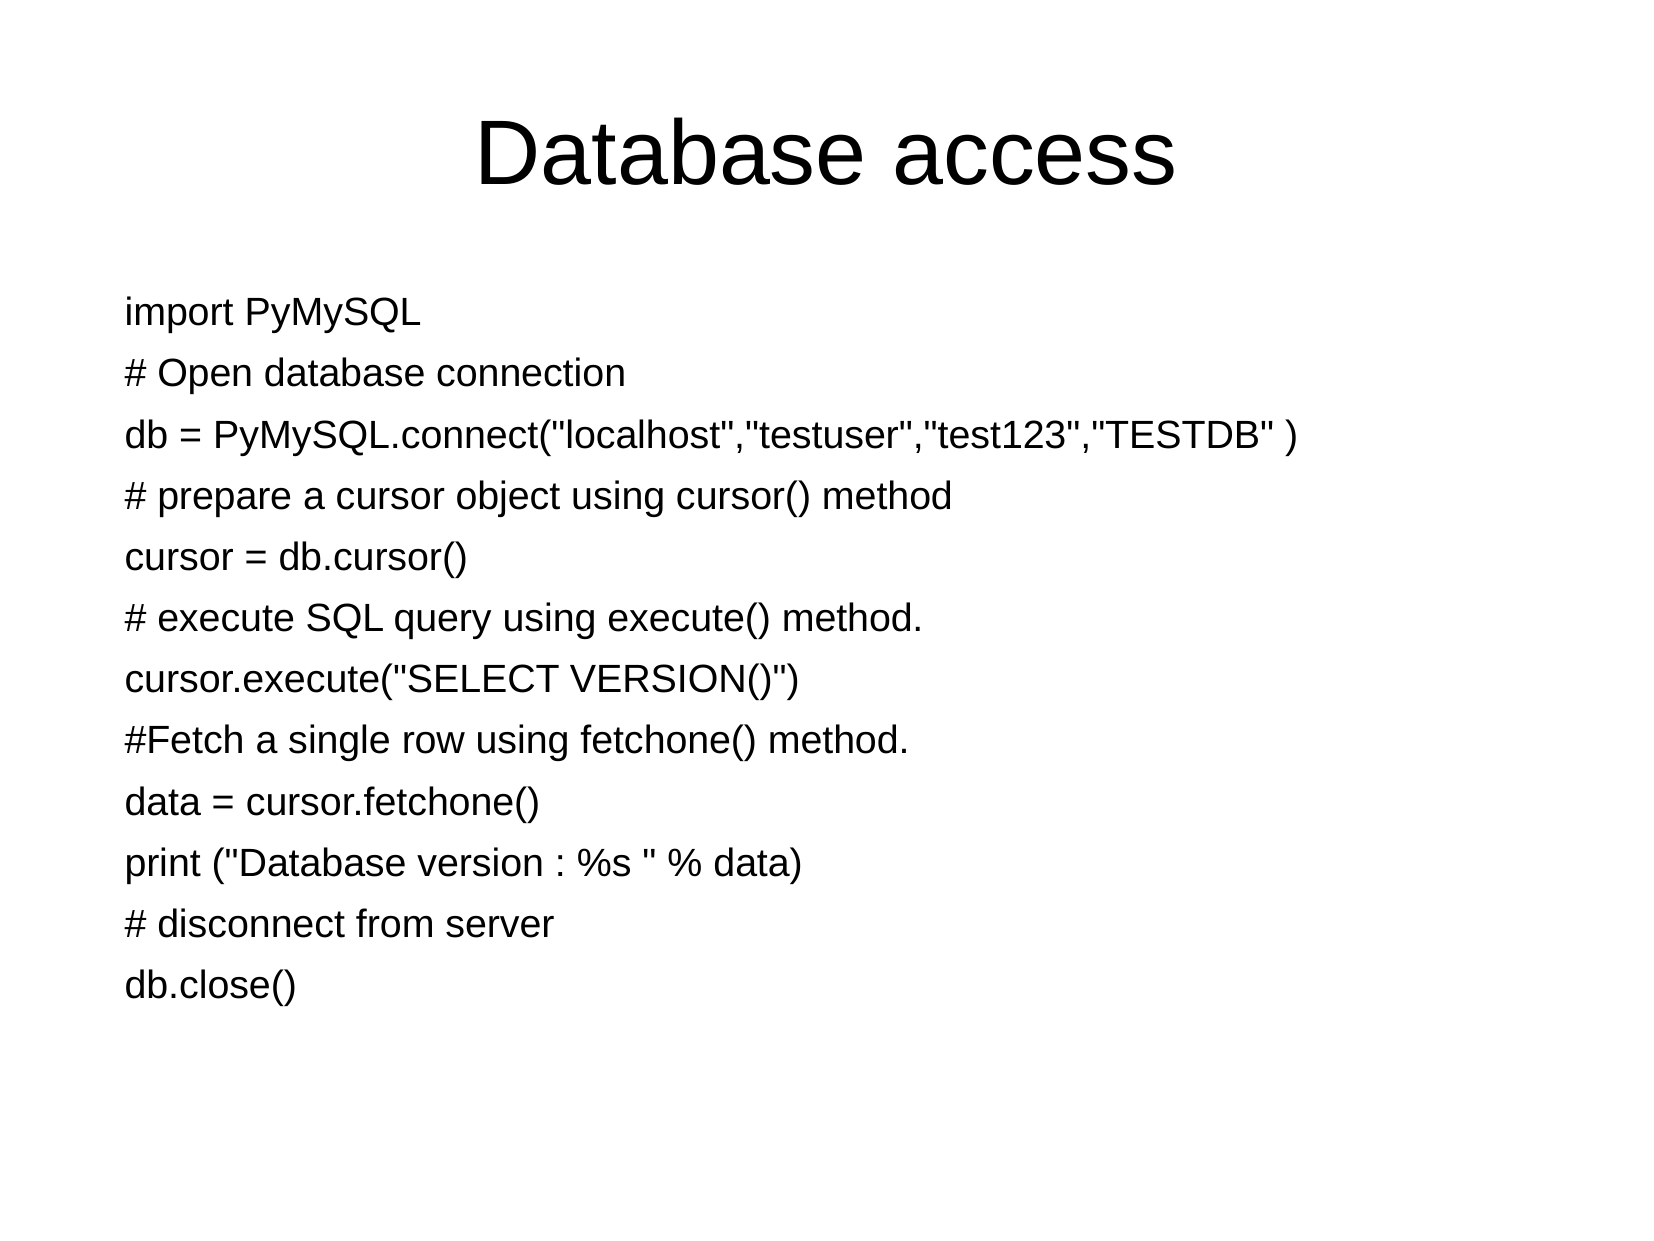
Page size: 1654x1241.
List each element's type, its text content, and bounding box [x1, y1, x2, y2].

title Database access [82, 49, 1571, 257]
list import PyMySQL # Open database connection db = PyMySQL.connect("localhost","testuser","test123","TESTDB" ) # prepare a cursor object using cursor() method cursor = db.cursor() # execute SQL query using execute() method. cursor.execute("SELECT VERSION()") #Fetch a single row using fetchone() method. data = cursor.fetchone() print ("Database version : %s " % data) # disconnect from server db.close() [82, 290, 1571, 1010]
